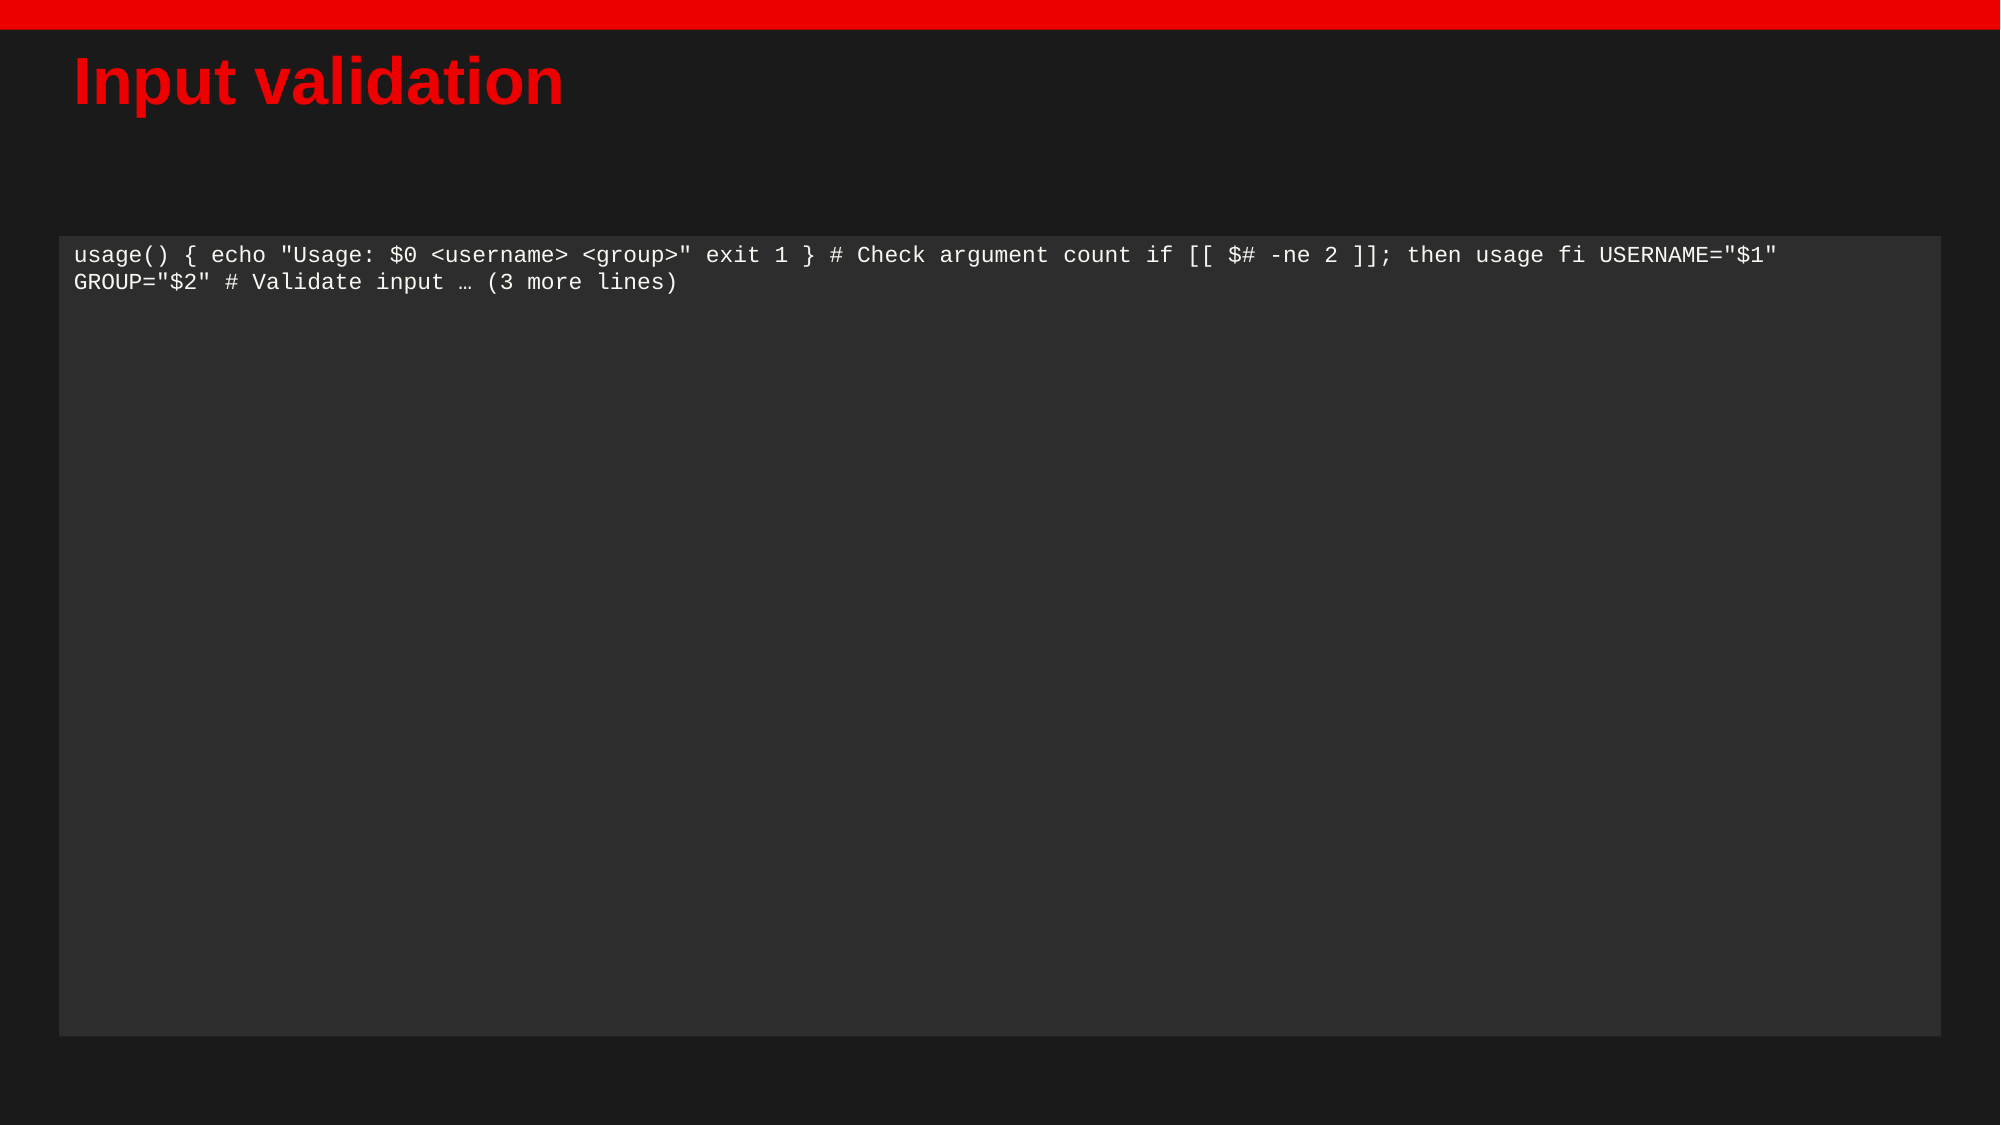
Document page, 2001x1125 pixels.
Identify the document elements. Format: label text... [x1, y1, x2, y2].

text_box [0, 0, 2001, 30]
text_box Input validation [59, 36, 1942, 208]
text_box usage() { echo "Usage: $0 <username> <group>" exit 1 } # Check argument count if [[ $# -ne 2 ]]; then usage fi USERNAME="$1" GROUP="$2" # Validate input … (3 more lines) [59, 236, 1942, 1037]
